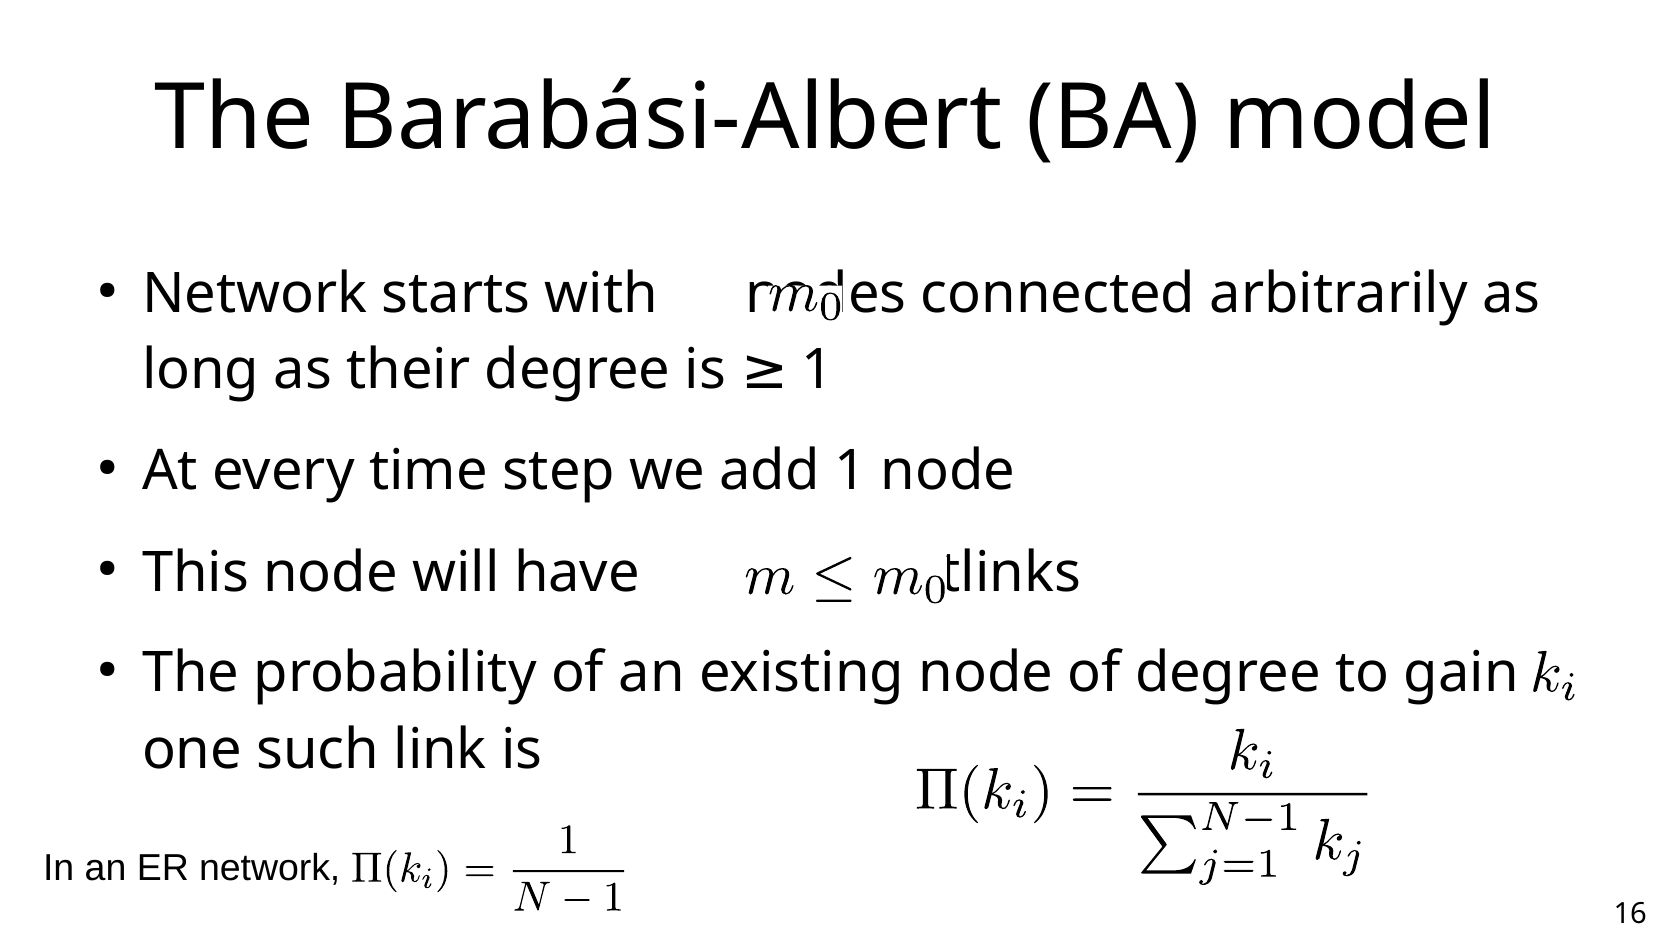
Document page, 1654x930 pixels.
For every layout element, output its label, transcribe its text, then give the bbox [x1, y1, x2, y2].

text_box In an ER network, [28, 839, 385, 897]
text_box [767, 285, 843, 321]
text_box [350, 825, 625, 915]
text_box [744, 556, 947, 604]
list Network starts with nodes connected arbitrarily as long as their degree is ≥ 1 At every time step we add 1 node This node will have outlinks The probability of an existing node of degree to gain one such link is [82, 252, 1571, 793]
title The Barabási-Albert (BA) model [82, 1, 1571, 225]
text_box [915, 728, 1368, 886]
text_box [1530, 650, 1577, 701]
